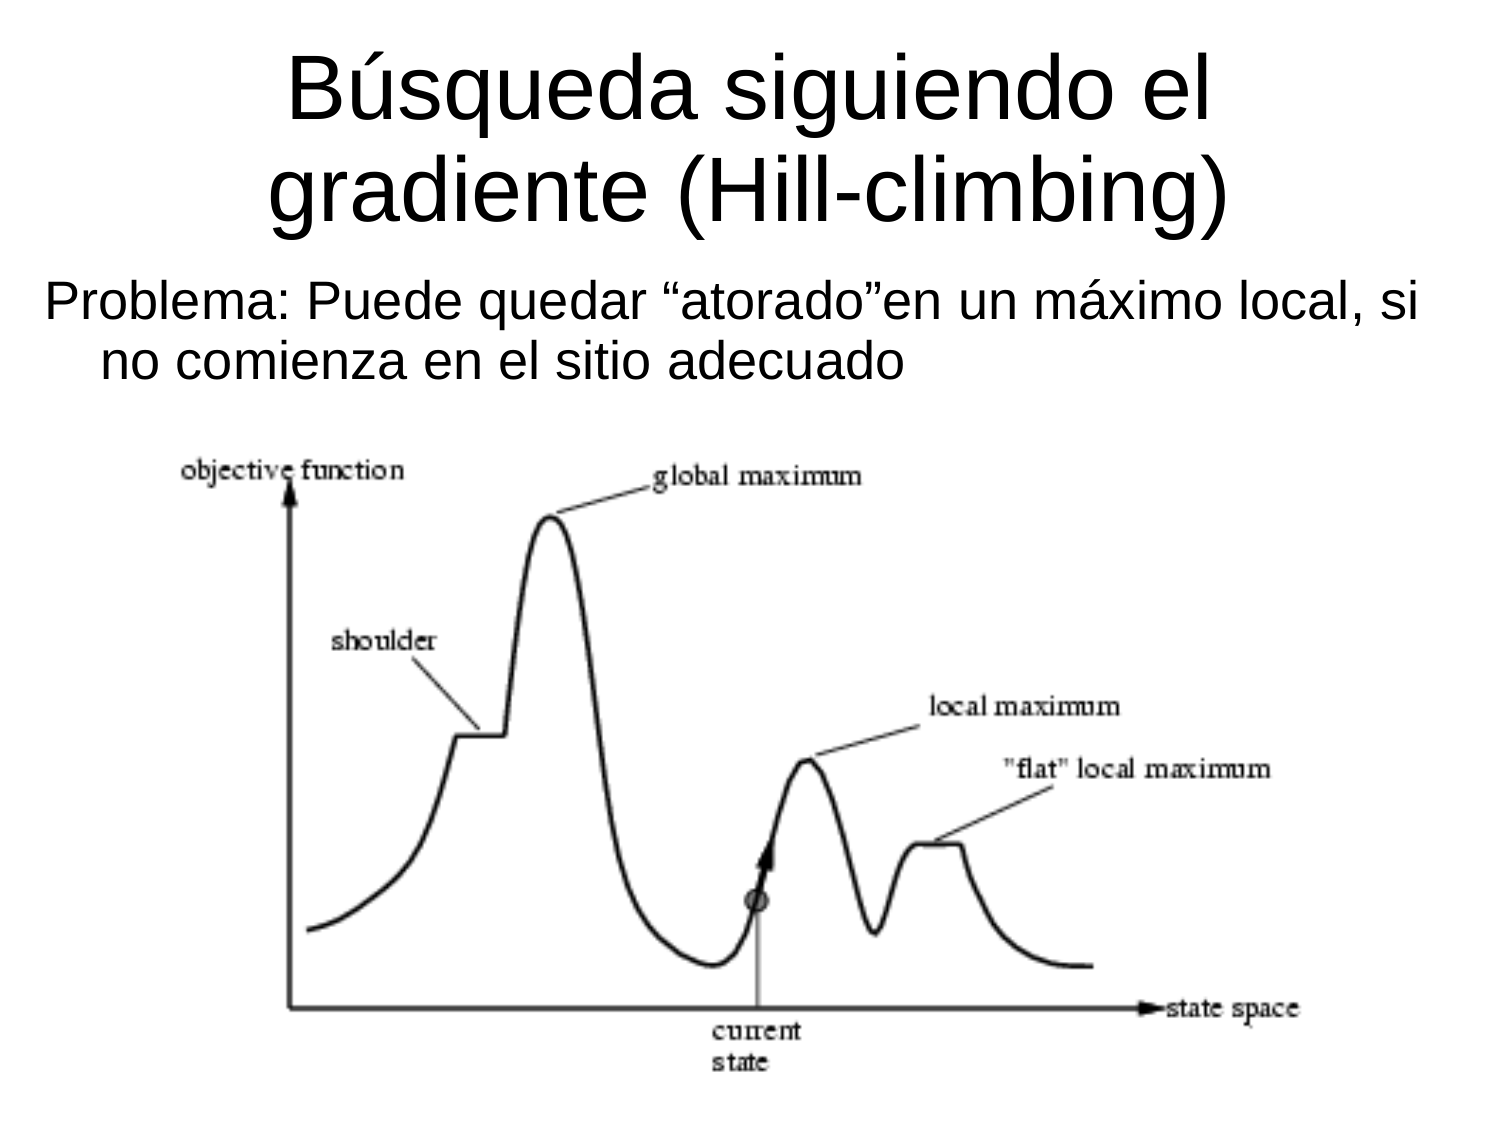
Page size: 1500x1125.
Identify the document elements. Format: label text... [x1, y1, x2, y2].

picture [174, 449, 1313, 1089]
list Problema: Puede quedar “atorado”en un máximo local, si no comienza en el sitio adecuado [29, 262, 1477, 1006]
title Búsqueda siguiendo el gradiente (Hill-climbing) [75, 24, 1426, 254]
